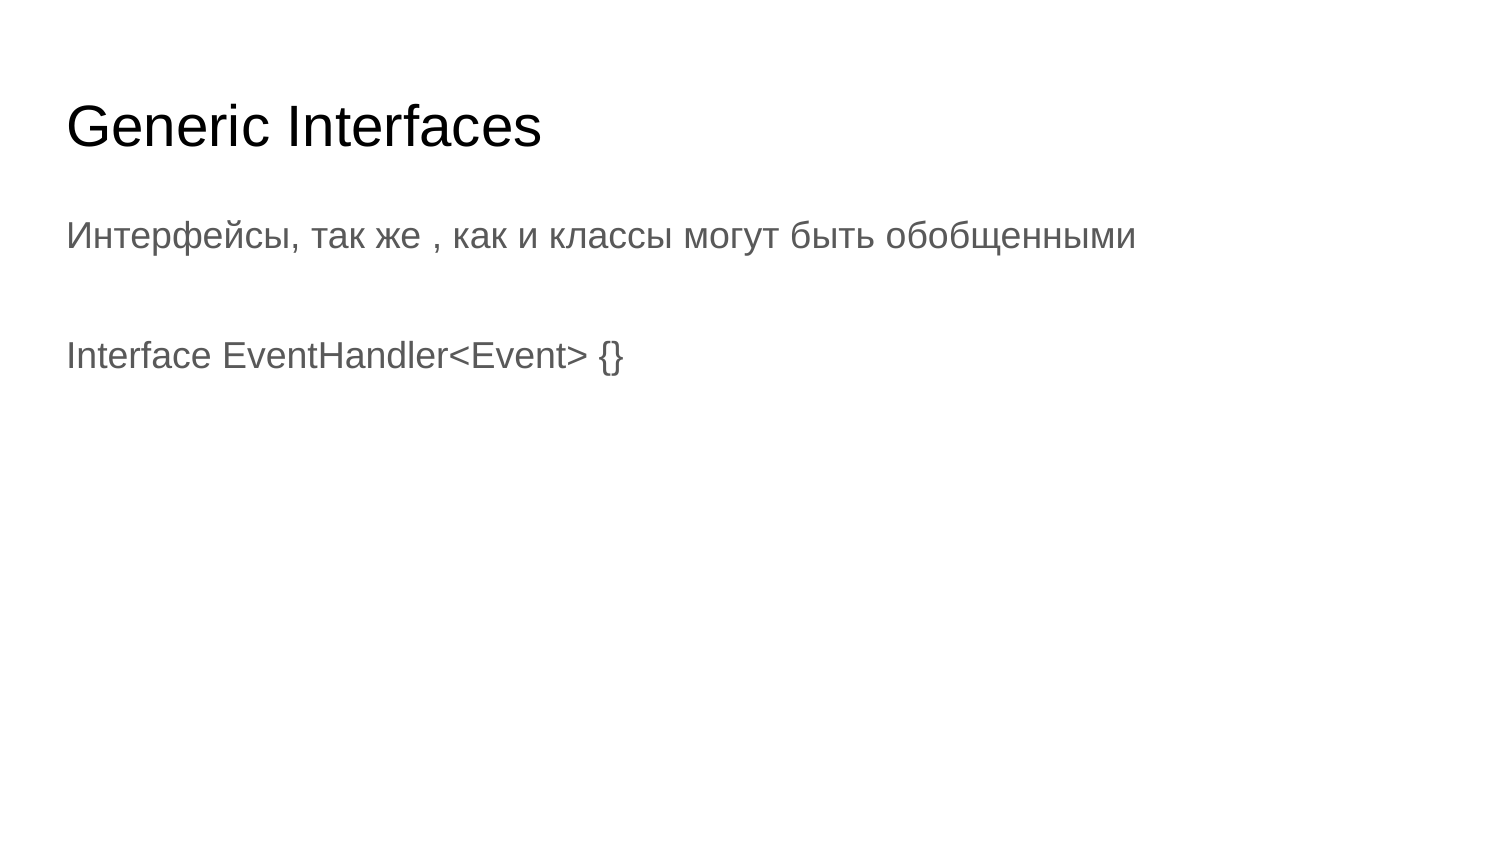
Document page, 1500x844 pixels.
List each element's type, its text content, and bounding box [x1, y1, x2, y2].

list Интерфейсы, так же , как и классы могут быть обобщенными Interface EventHandler<Event> {} [51, 189, 1172, 750]
title Generic Interfaces [51, 72, 1449, 167]
